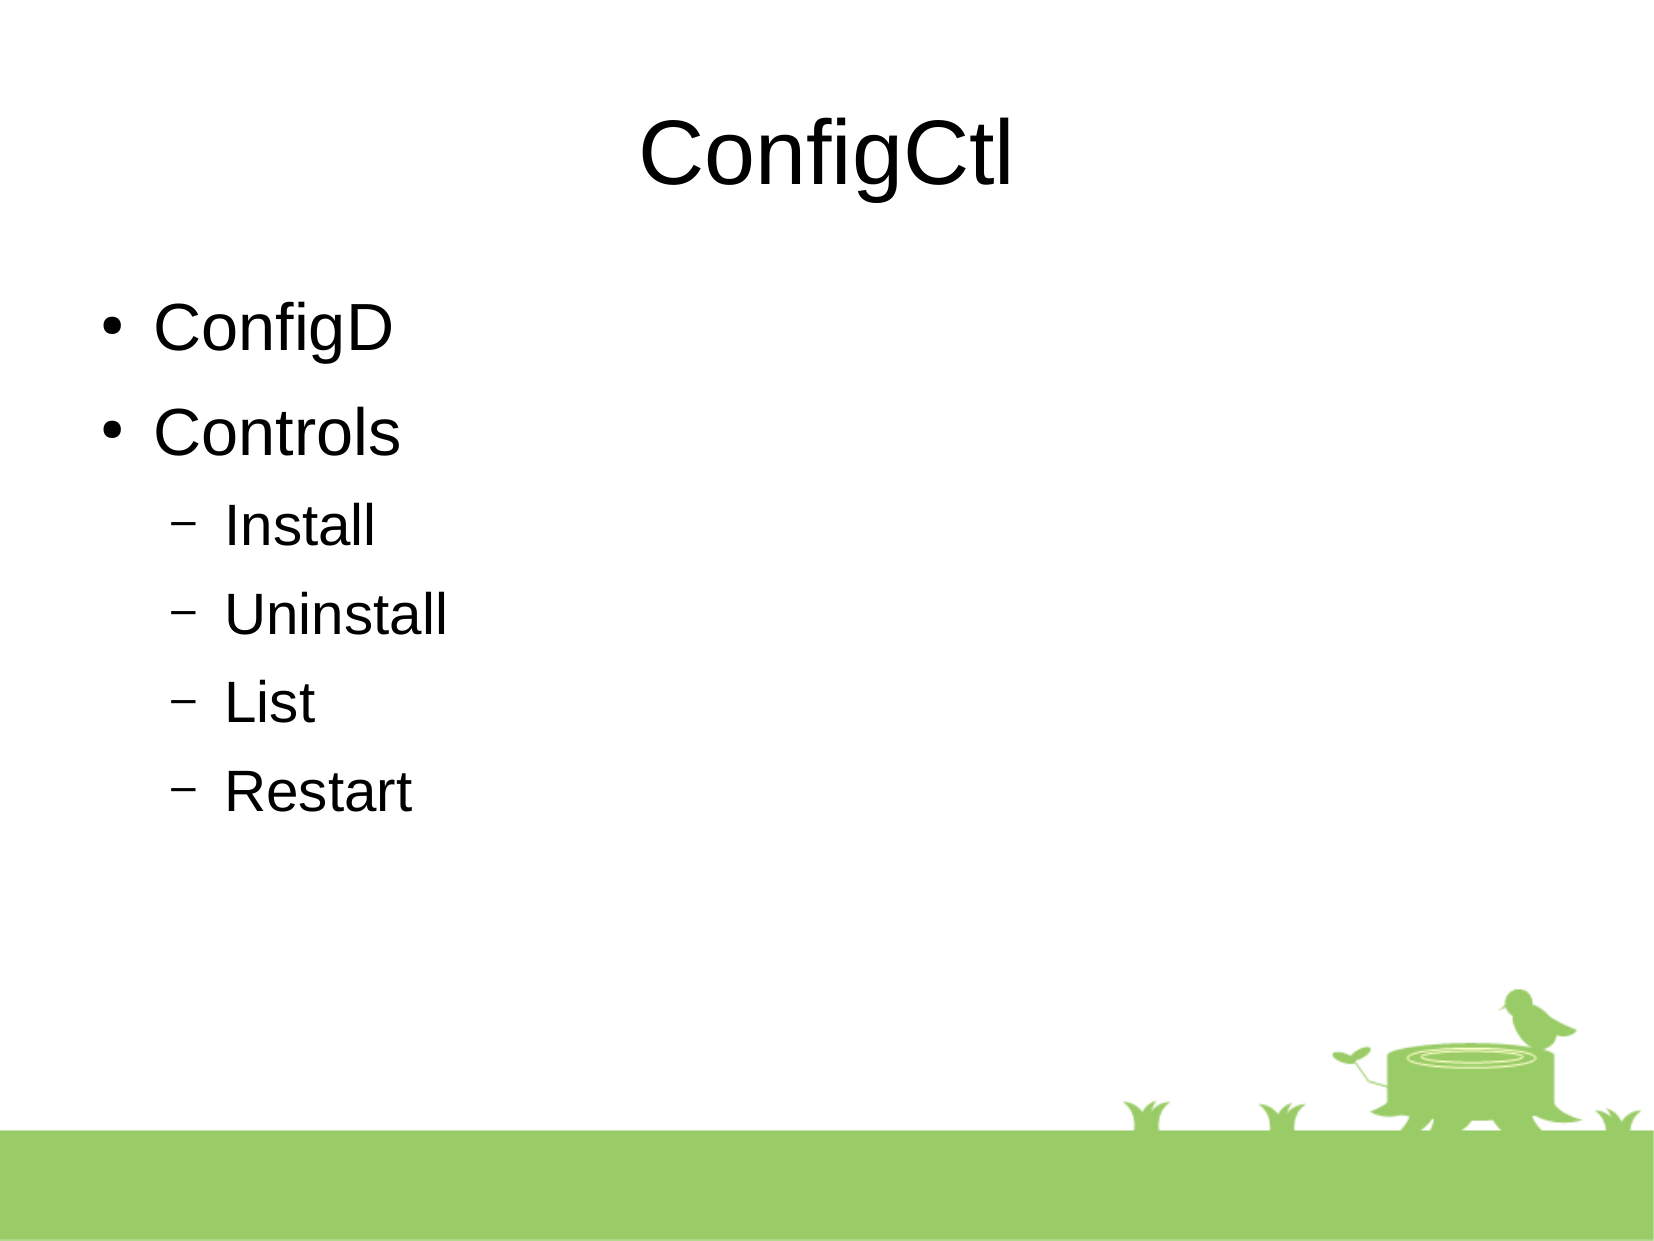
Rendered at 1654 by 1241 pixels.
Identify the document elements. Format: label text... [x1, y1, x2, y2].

title ConfigCtl [82, 49, 1571, 257]
list ConfigD Controls Install Uninstall List Restart [82, 290, 1571, 1010]
picture [0, 0, 1654, 1241]
